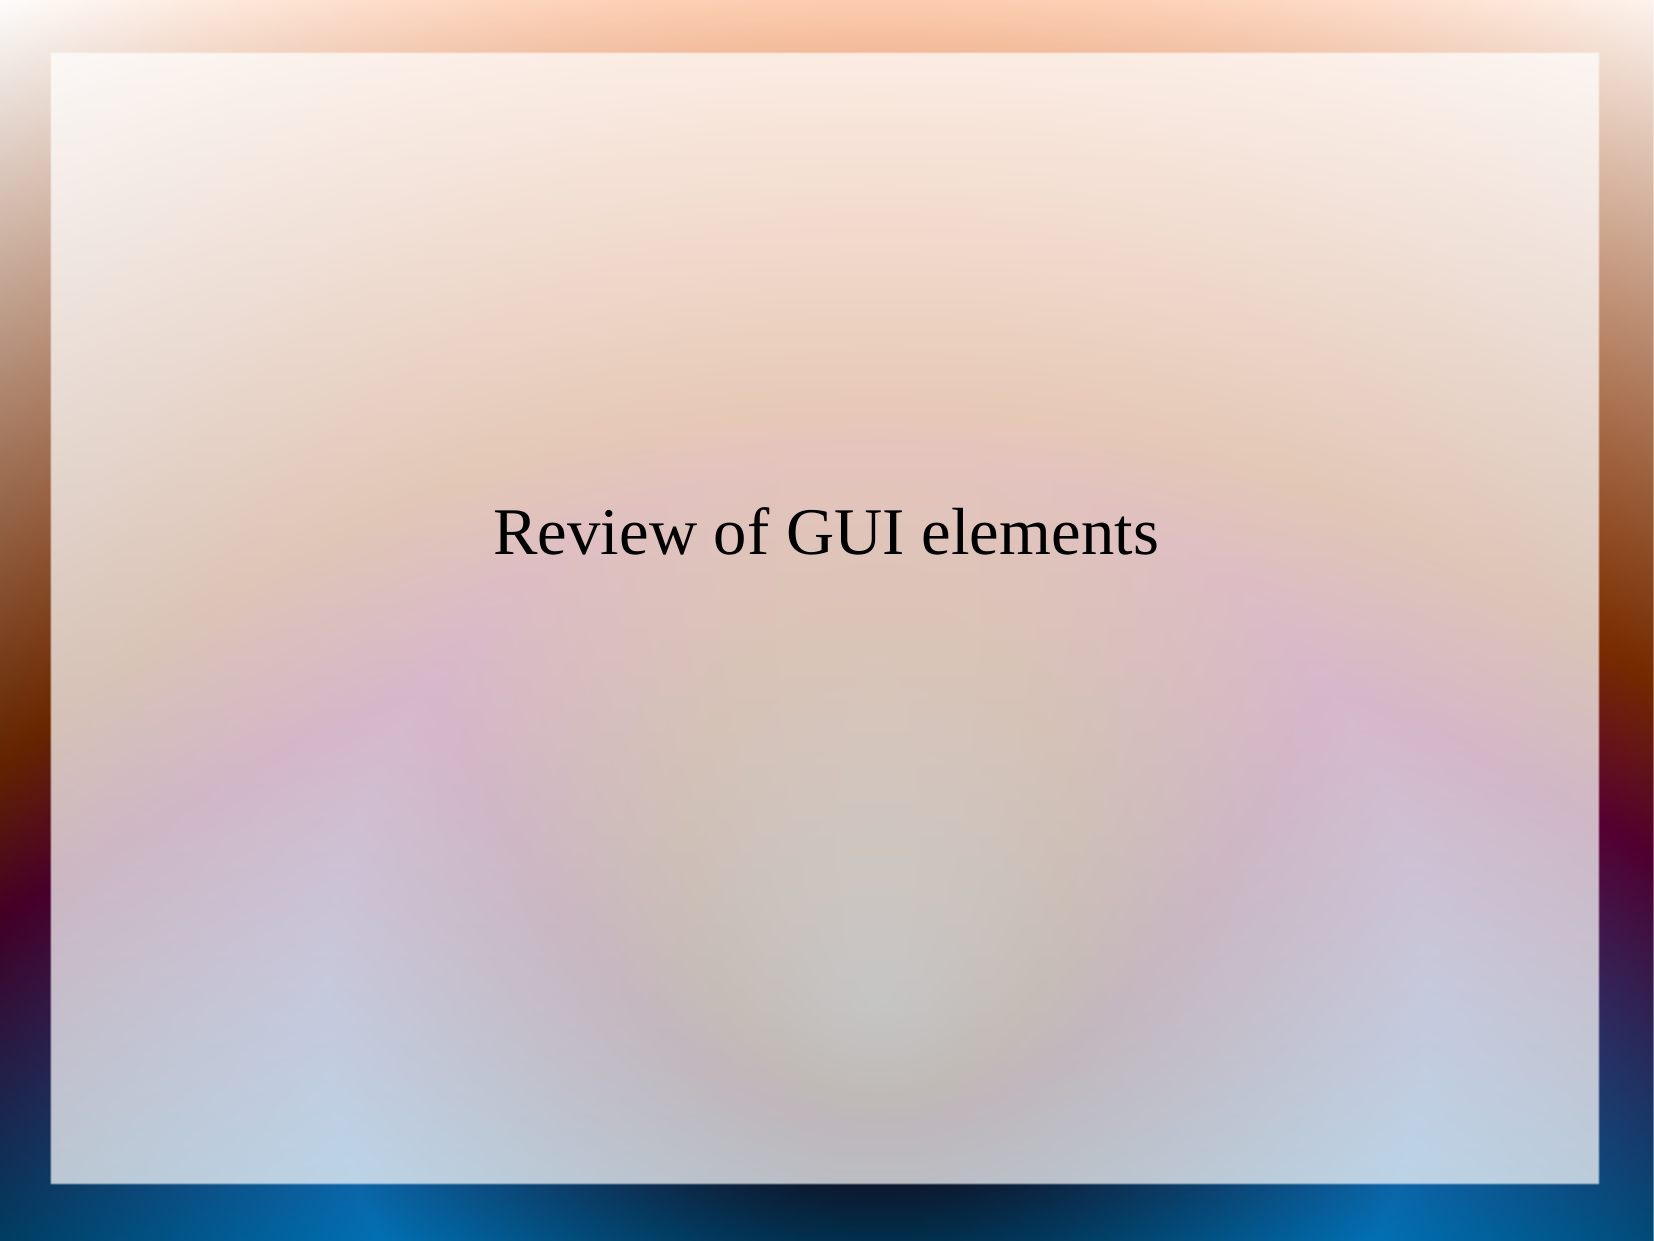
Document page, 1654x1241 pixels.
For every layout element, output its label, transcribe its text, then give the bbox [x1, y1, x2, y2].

subtitle Review of GUI elements [82, 55, 1571, 1010]
picture [0, 0, 1654, 1241]
